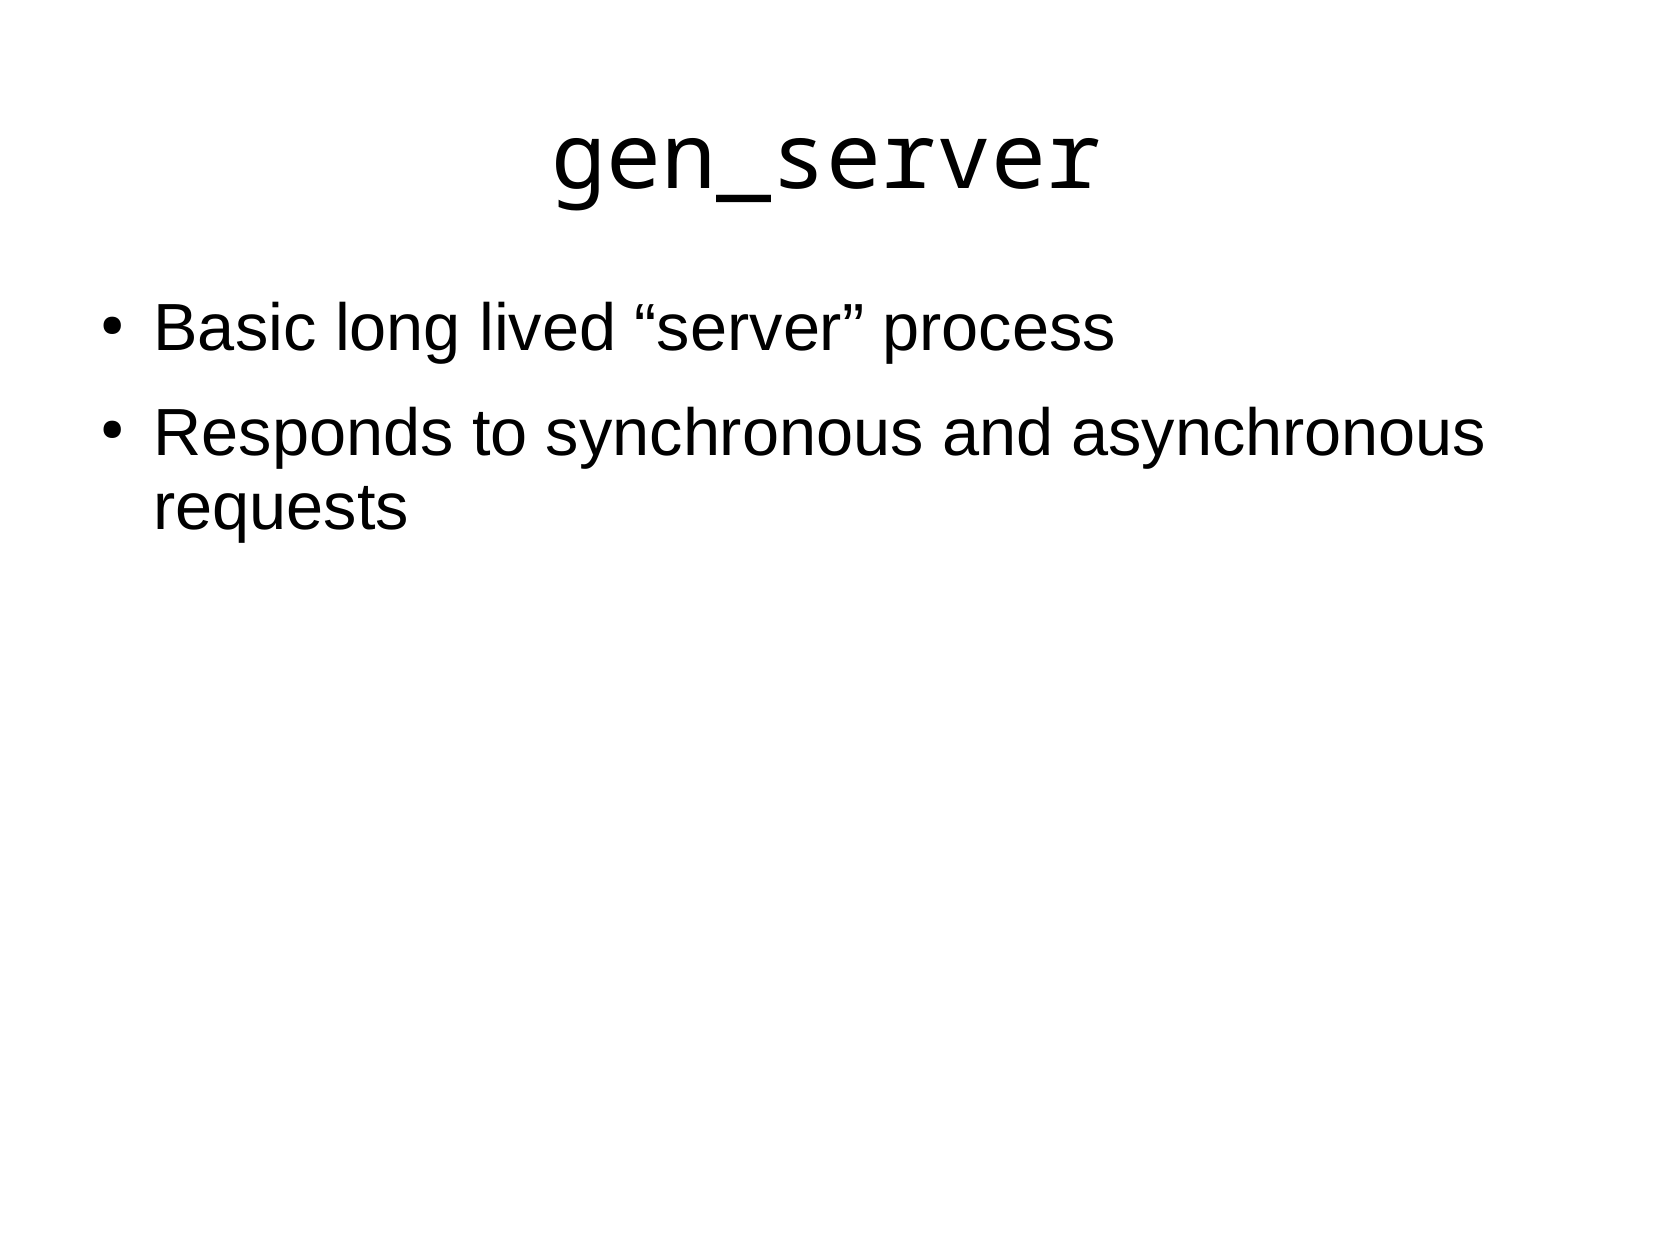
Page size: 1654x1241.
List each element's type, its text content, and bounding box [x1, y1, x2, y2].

title gen_server [82, 49, 1571, 257]
list Basic long lived “server” process Responds to synchronous and asynchronous requests [82, 290, 1571, 1010]
